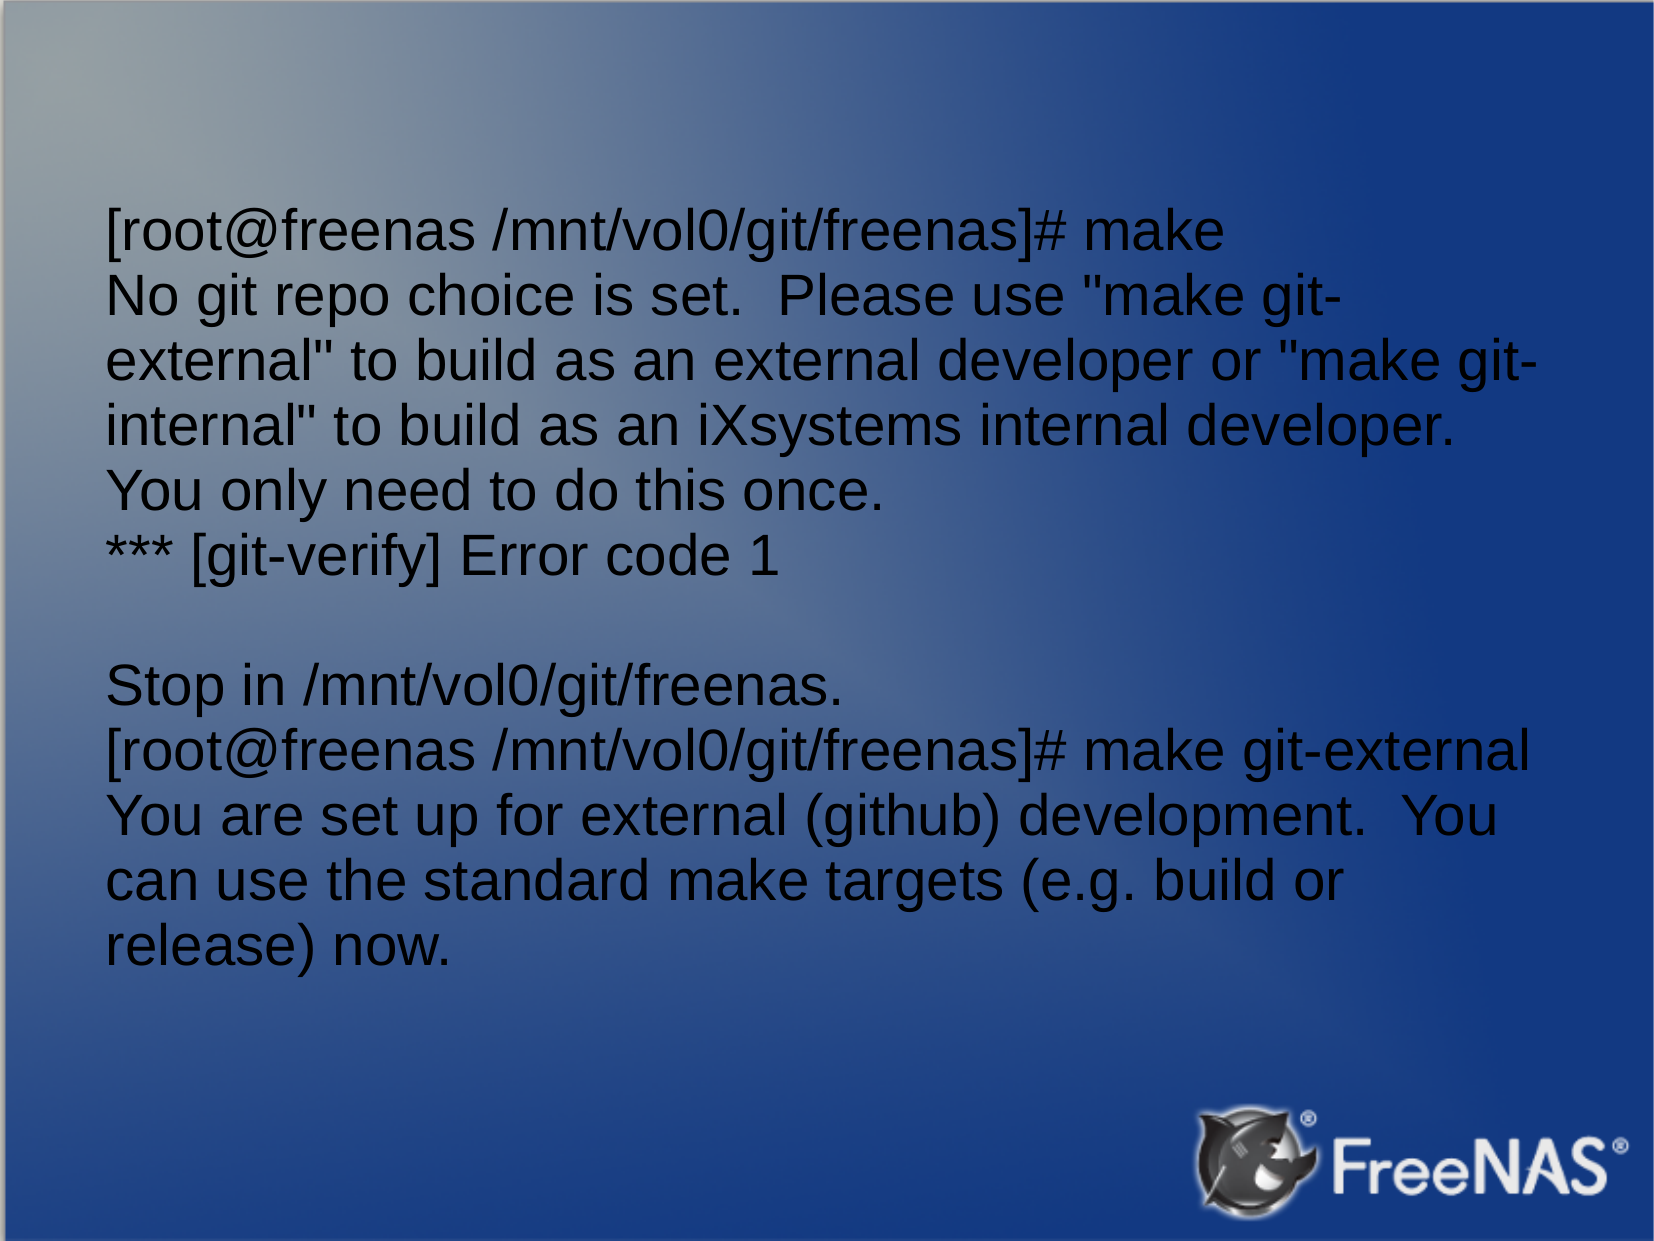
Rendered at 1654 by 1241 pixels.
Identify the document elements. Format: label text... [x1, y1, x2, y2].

picture [0, 0, 1654, 1241]
text_box [root@freenas /mnt/vol0/git/freenas]# make No git repo choice is set. Please use "make git-external" to build as an external developer or "make git-internal" to build as an iXsystems internal developer. You only need to do this once. *** [git-verify] Error code 1 Stop in /mnt/vol0/git/freenas. [root@freenas /mnt/vol0/git/freenas]# make git-external You are set up for external (github) development. You can use the standard make targets (e.g. build or release) now. [90, 190, 1563, 1051]
